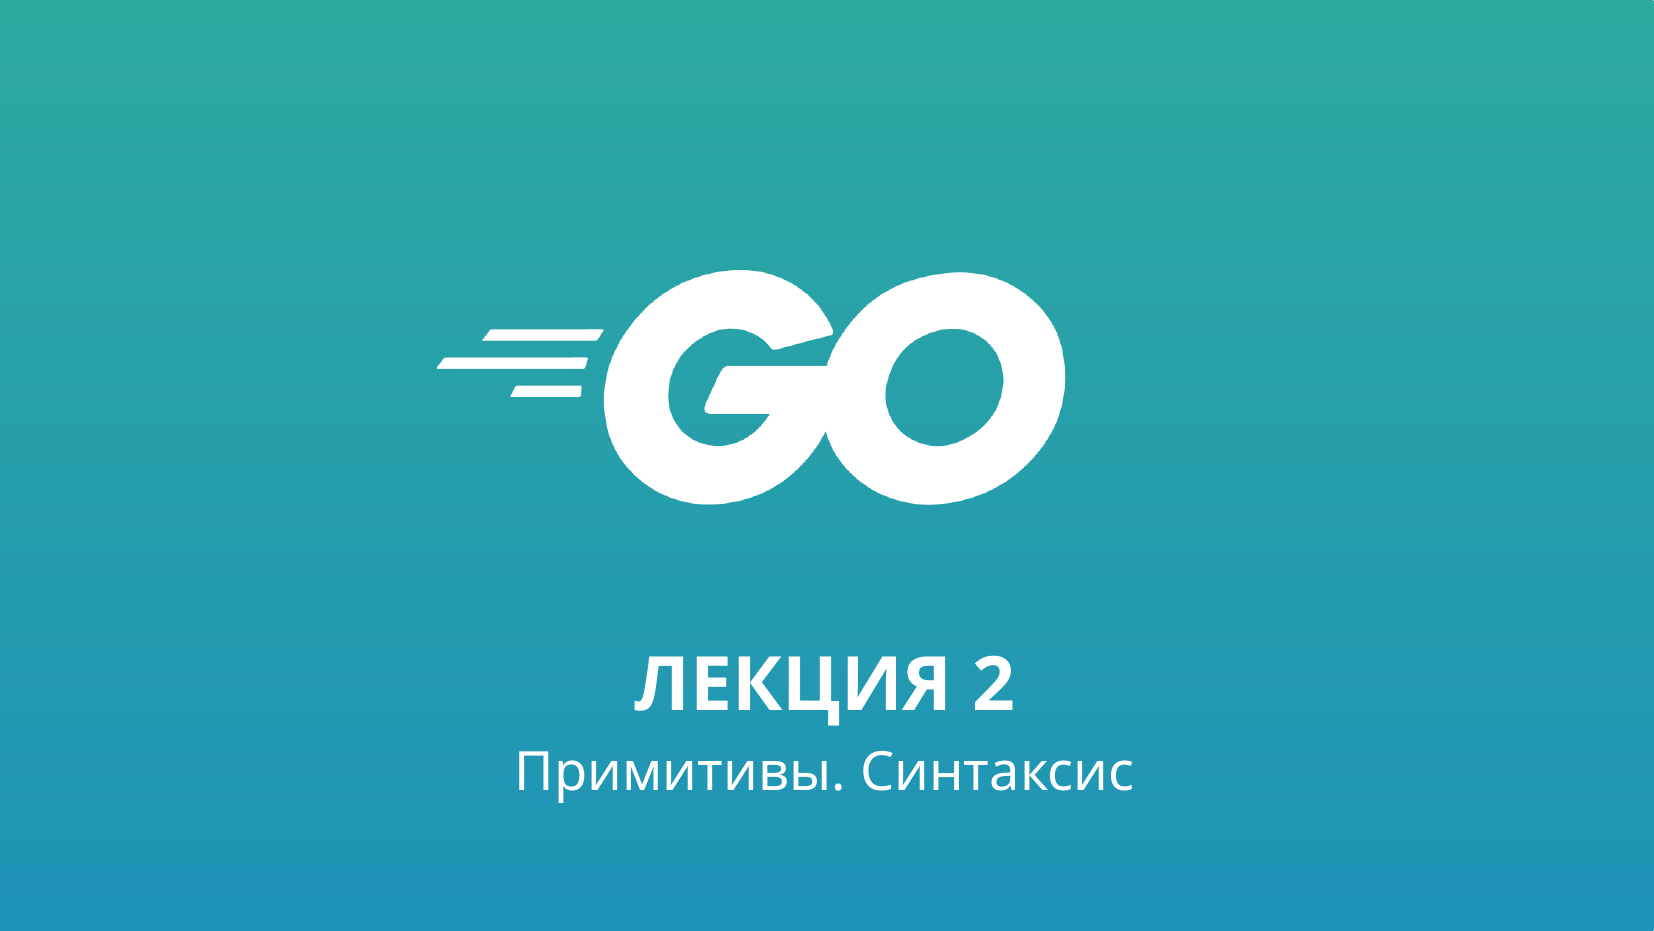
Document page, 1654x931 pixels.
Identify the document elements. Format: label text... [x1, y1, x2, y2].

text_box ЛЕКЦИЯ 2 Примитивы. Синтаксис [105, 622, 1546, 796]
picture [360, 31, 1140, 622]
